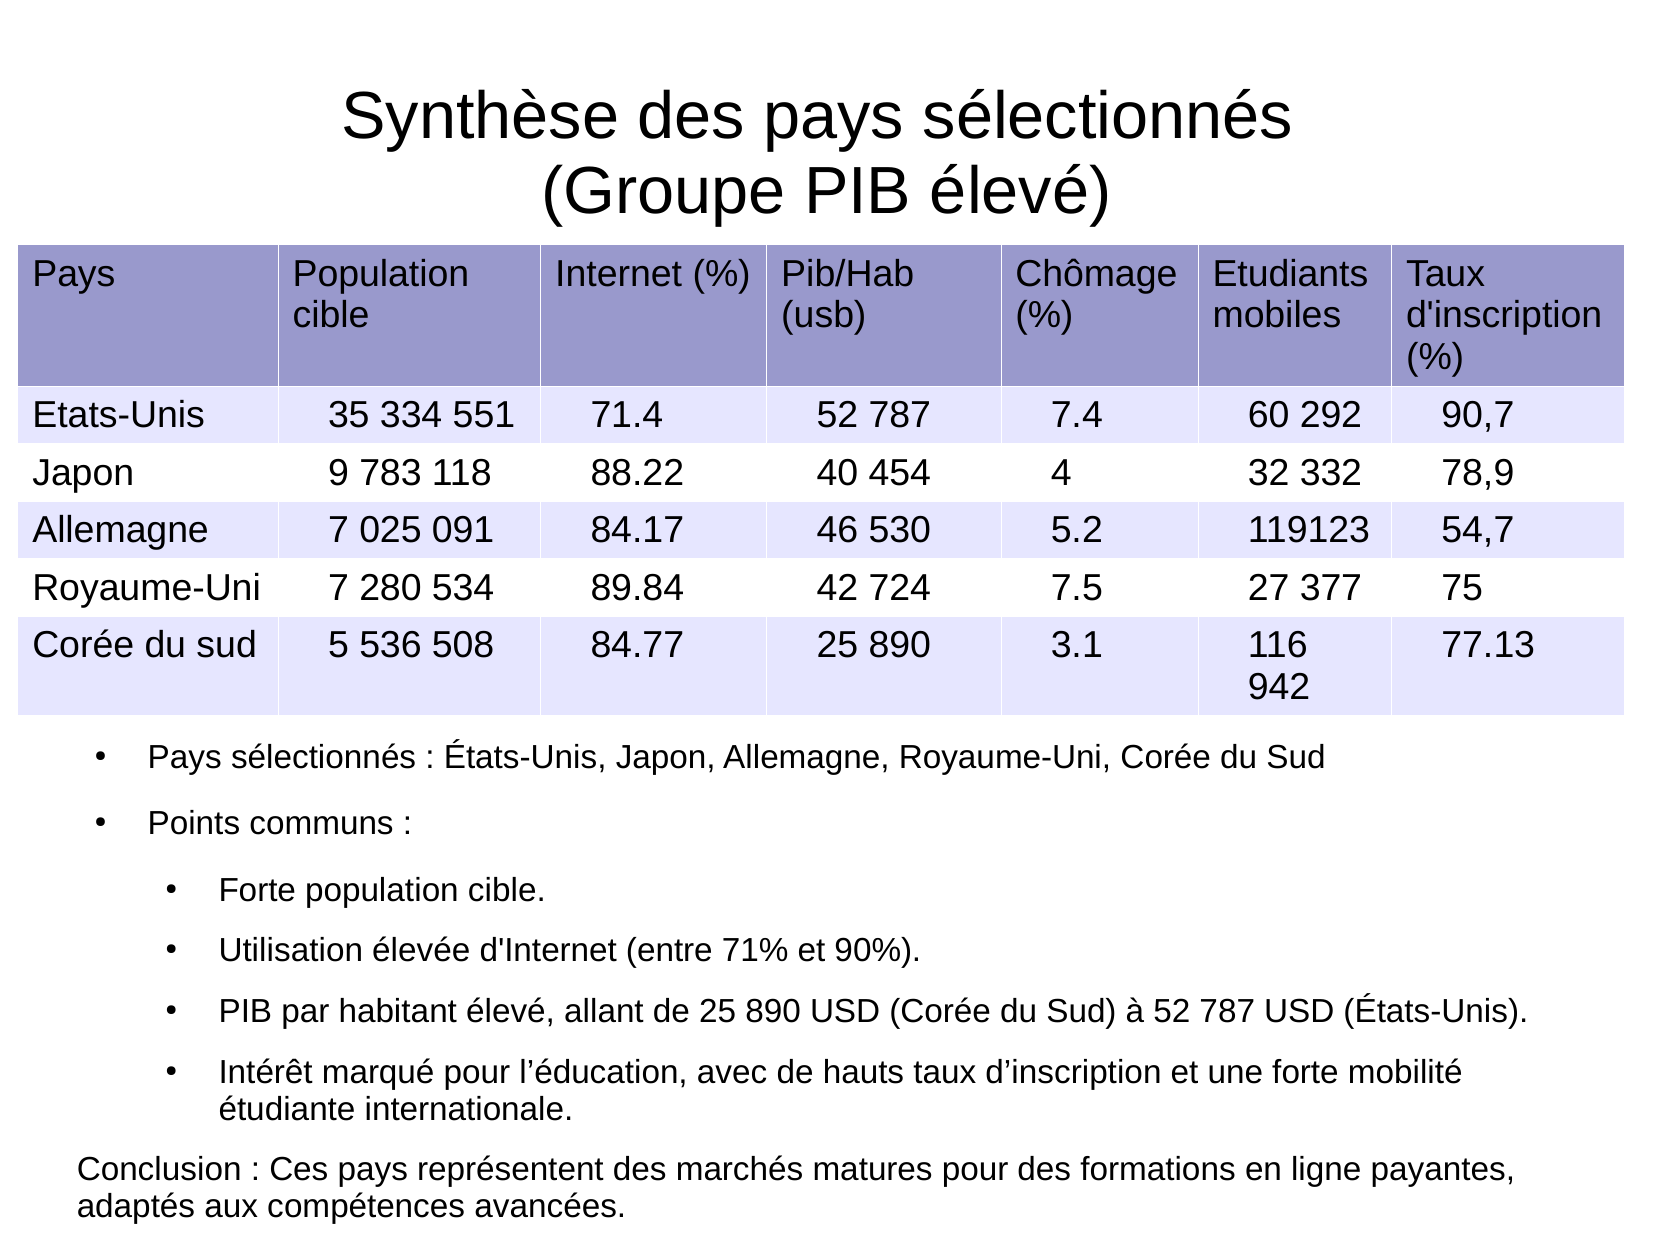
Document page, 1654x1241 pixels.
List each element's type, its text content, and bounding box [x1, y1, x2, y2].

table_cell 71.4 [541, 387, 766, 443]
table_cell 32 332 [1199, 444, 1391, 501]
table_cell 25 890 [767, 617, 1001, 715]
table_cell 27 377 [1199, 559, 1391, 616]
table_cell 116 942 [1199, 617, 1391, 715]
table_cell 4 [1002, 444, 1198, 501]
table_cell 84.17 [541, 502, 766, 558]
table_cell Allemagne [18, 502, 278, 558]
table_cell 89.84 [541, 559, 766, 616]
table_cell 78,9 [1392, 444, 1624, 501]
table_cell 3.1 [1002, 617, 1198, 715]
table_cell 52 787 [767, 387, 1001, 443]
table_header Pays [18, 245, 278, 386]
title Synthèse des pays sélectionnés (Groupe PIB élevé) [82, 49, 1571, 244]
table_header Internet (%) [541, 245, 766, 386]
list Pays sélectionnés : États-Unis, Japon, Allemagne, Royaume-Uni, Corée du Sud Points communs : Forte population cible. Utilisation élevée d'Internet (entre 71% et 90%). PIB par habitant élevé, allant de 25 890 USD (Corée du Sud) à 52 787 USD (États-Unis). Intérêt marqué pour l’éducation, avec de hauts taux d’inscription et une forte mobilité étudiante internationale. Conclusion : Ces pays représentent des marchés matures pour des formations en ligne payantes, adaptés aux compétences avancées. [76, 738, 1565, 1228]
table_cell 88.22 [541, 444, 766, 501]
table_header Taux d'inscription (%) [1392, 245, 1624, 386]
table_cell 40 454 [767, 444, 1001, 501]
table_cell 9 783 118 [279, 444, 540, 501]
table_cell 77.13 [1392, 617, 1624, 715]
table_cell 119123 [1199, 502, 1391, 558]
table_header Chômage (%) [1002, 245, 1198, 386]
table_cell 75 [1392, 559, 1624, 616]
table_cell 7.4 [1002, 387, 1198, 443]
table_cell Corée du sud [18, 617, 278, 715]
table_cell 42 724 [767, 559, 1001, 616]
table_cell Japon [18, 444, 278, 501]
table_cell 90,7 [1392, 387, 1624, 443]
table_cell 7.5 [1002, 559, 1198, 616]
table_header Population cible [279, 245, 540, 386]
table_cell 7 280 534 [279, 559, 540, 616]
table_cell 46 530 [767, 502, 1001, 558]
table_cell 5 536 508 [279, 617, 540, 715]
table_cell Royaume-Uni [18, 559, 278, 616]
table_cell 7 025 091 [279, 502, 540, 558]
table_header Pib/Hab (usb) [767, 245, 1001, 386]
table_cell 60 292 [1199, 387, 1391, 443]
table_cell 54,7 [1392, 502, 1624, 558]
table_cell 84.77 [541, 617, 766, 715]
table_header Etudiants mobiles [1199, 245, 1391, 386]
table_cell Etats-Unis [18, 387, 278, 443]
table_cell 5.2 [1002, 502, 1198, 558]
table_cell 35 334 551 [279, 387, 540, 443]
